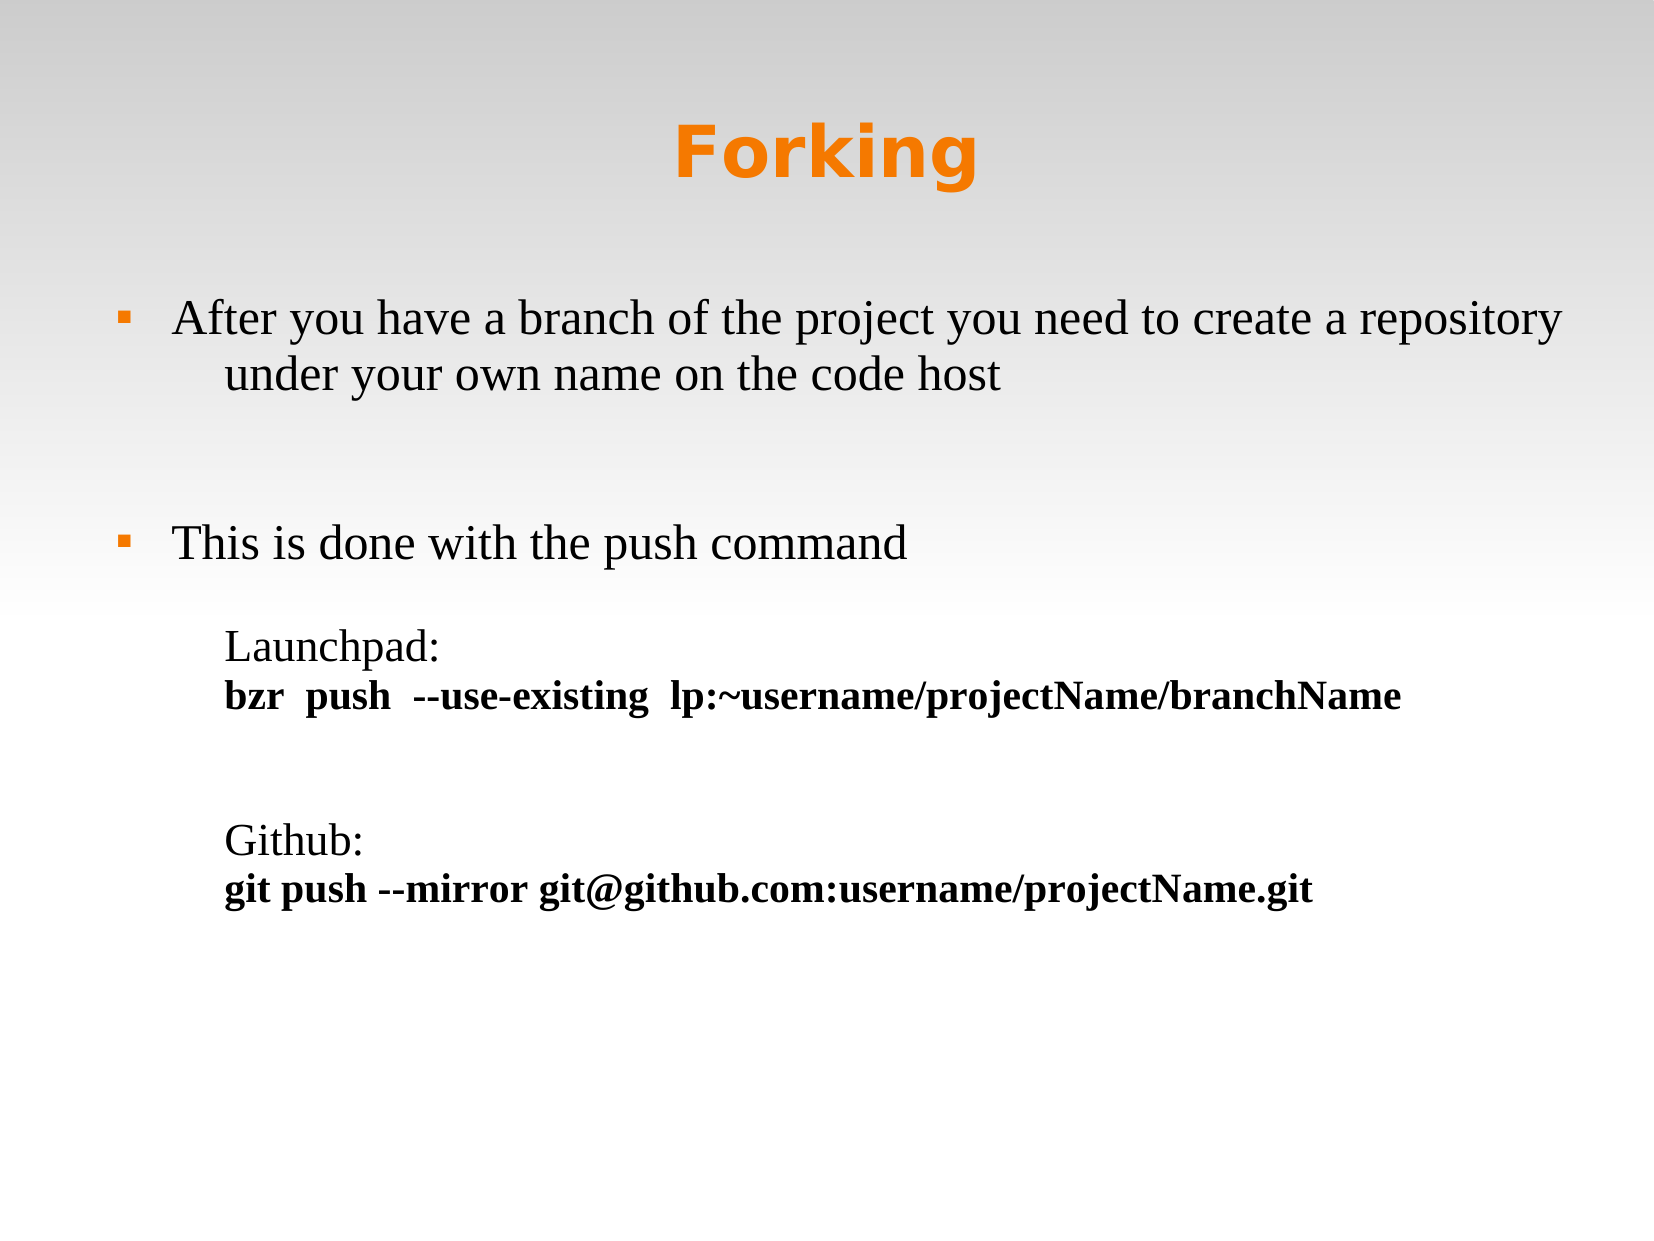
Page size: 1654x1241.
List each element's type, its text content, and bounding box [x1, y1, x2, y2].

title Forking [82, 49, 1571, 257]
list After you have a branch of the project you need to create a repository under your own name on the code host This is done with the push command Launchpad: bzr push --use-existing lp:~username/projectName/branchName Github: git push --mirror git@github.com:username/projectName.git [82, 290, 1571, 1109]
